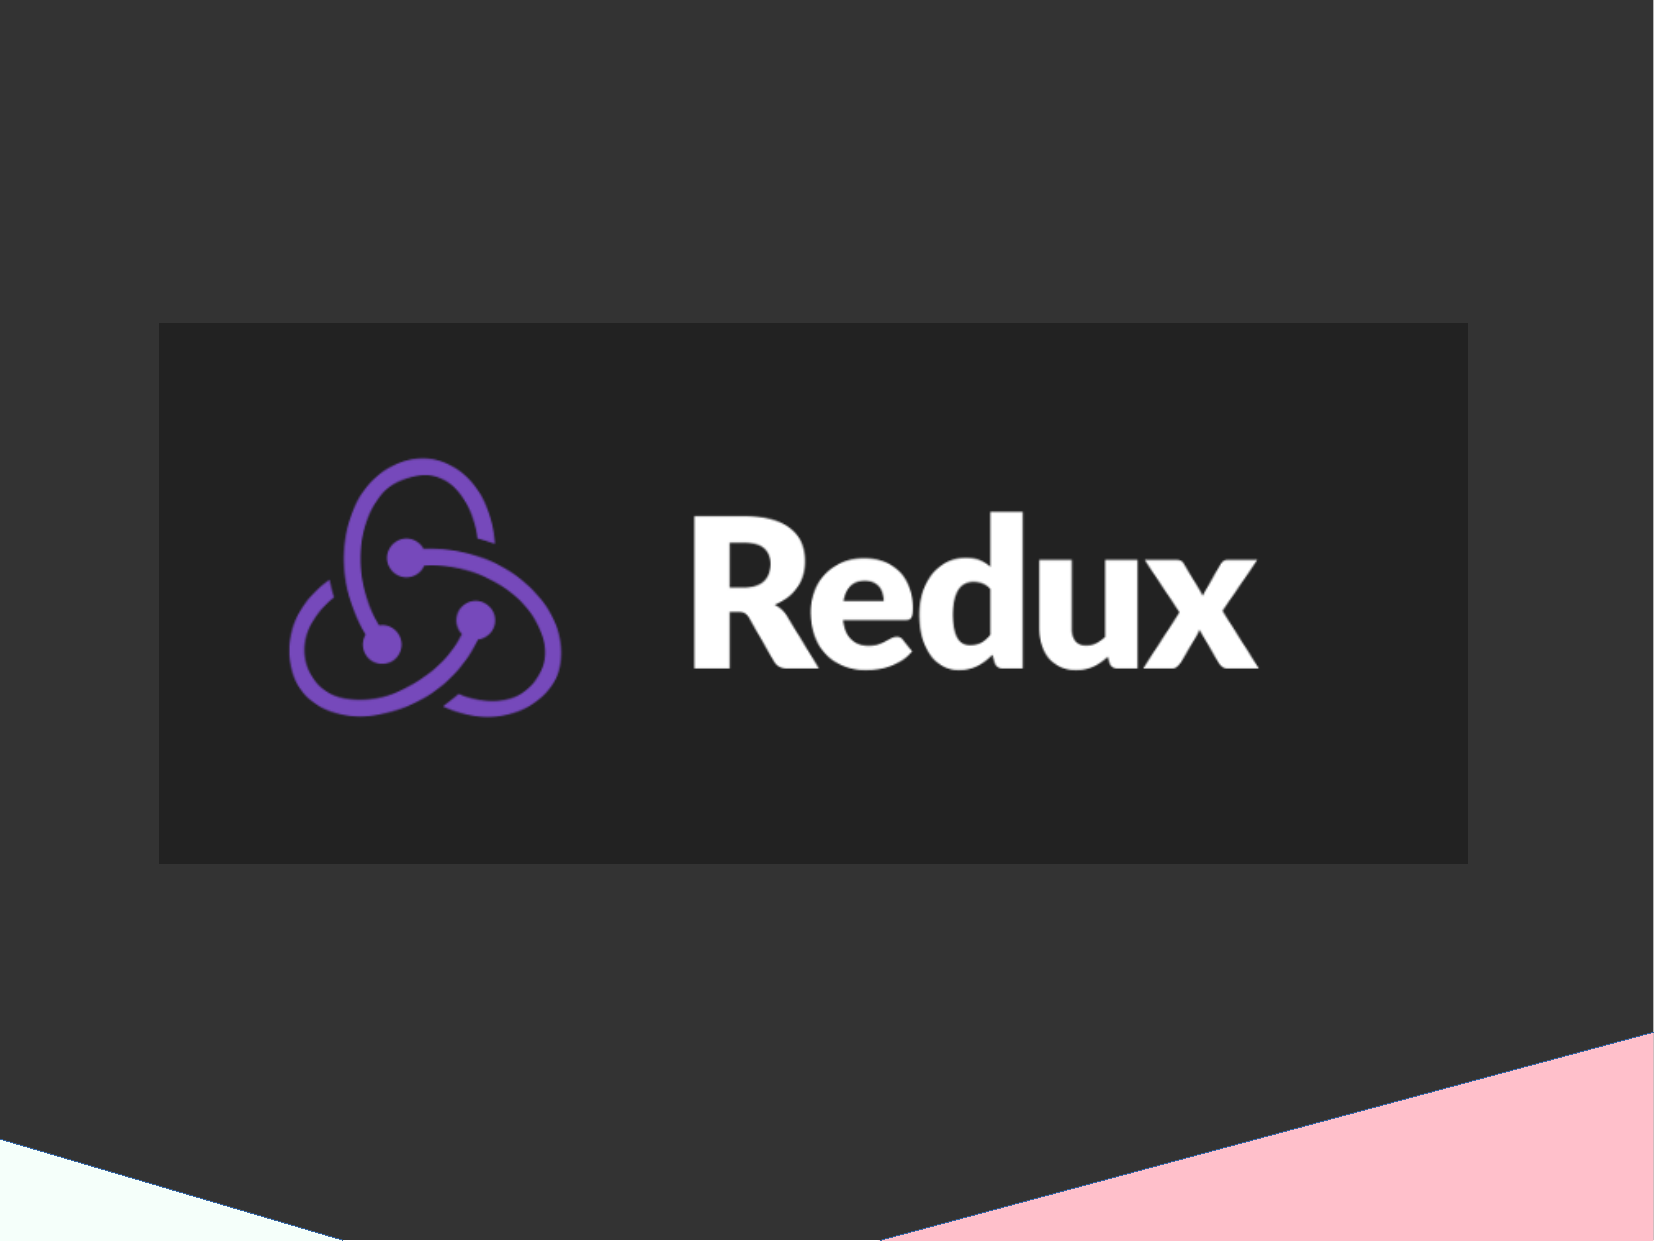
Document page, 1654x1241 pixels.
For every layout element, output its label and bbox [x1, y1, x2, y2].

text_box [0, 1138, 346, 1241]
picture [159, 323, 1468, 864]
text_box [877, 1032, 1654, 1241]
